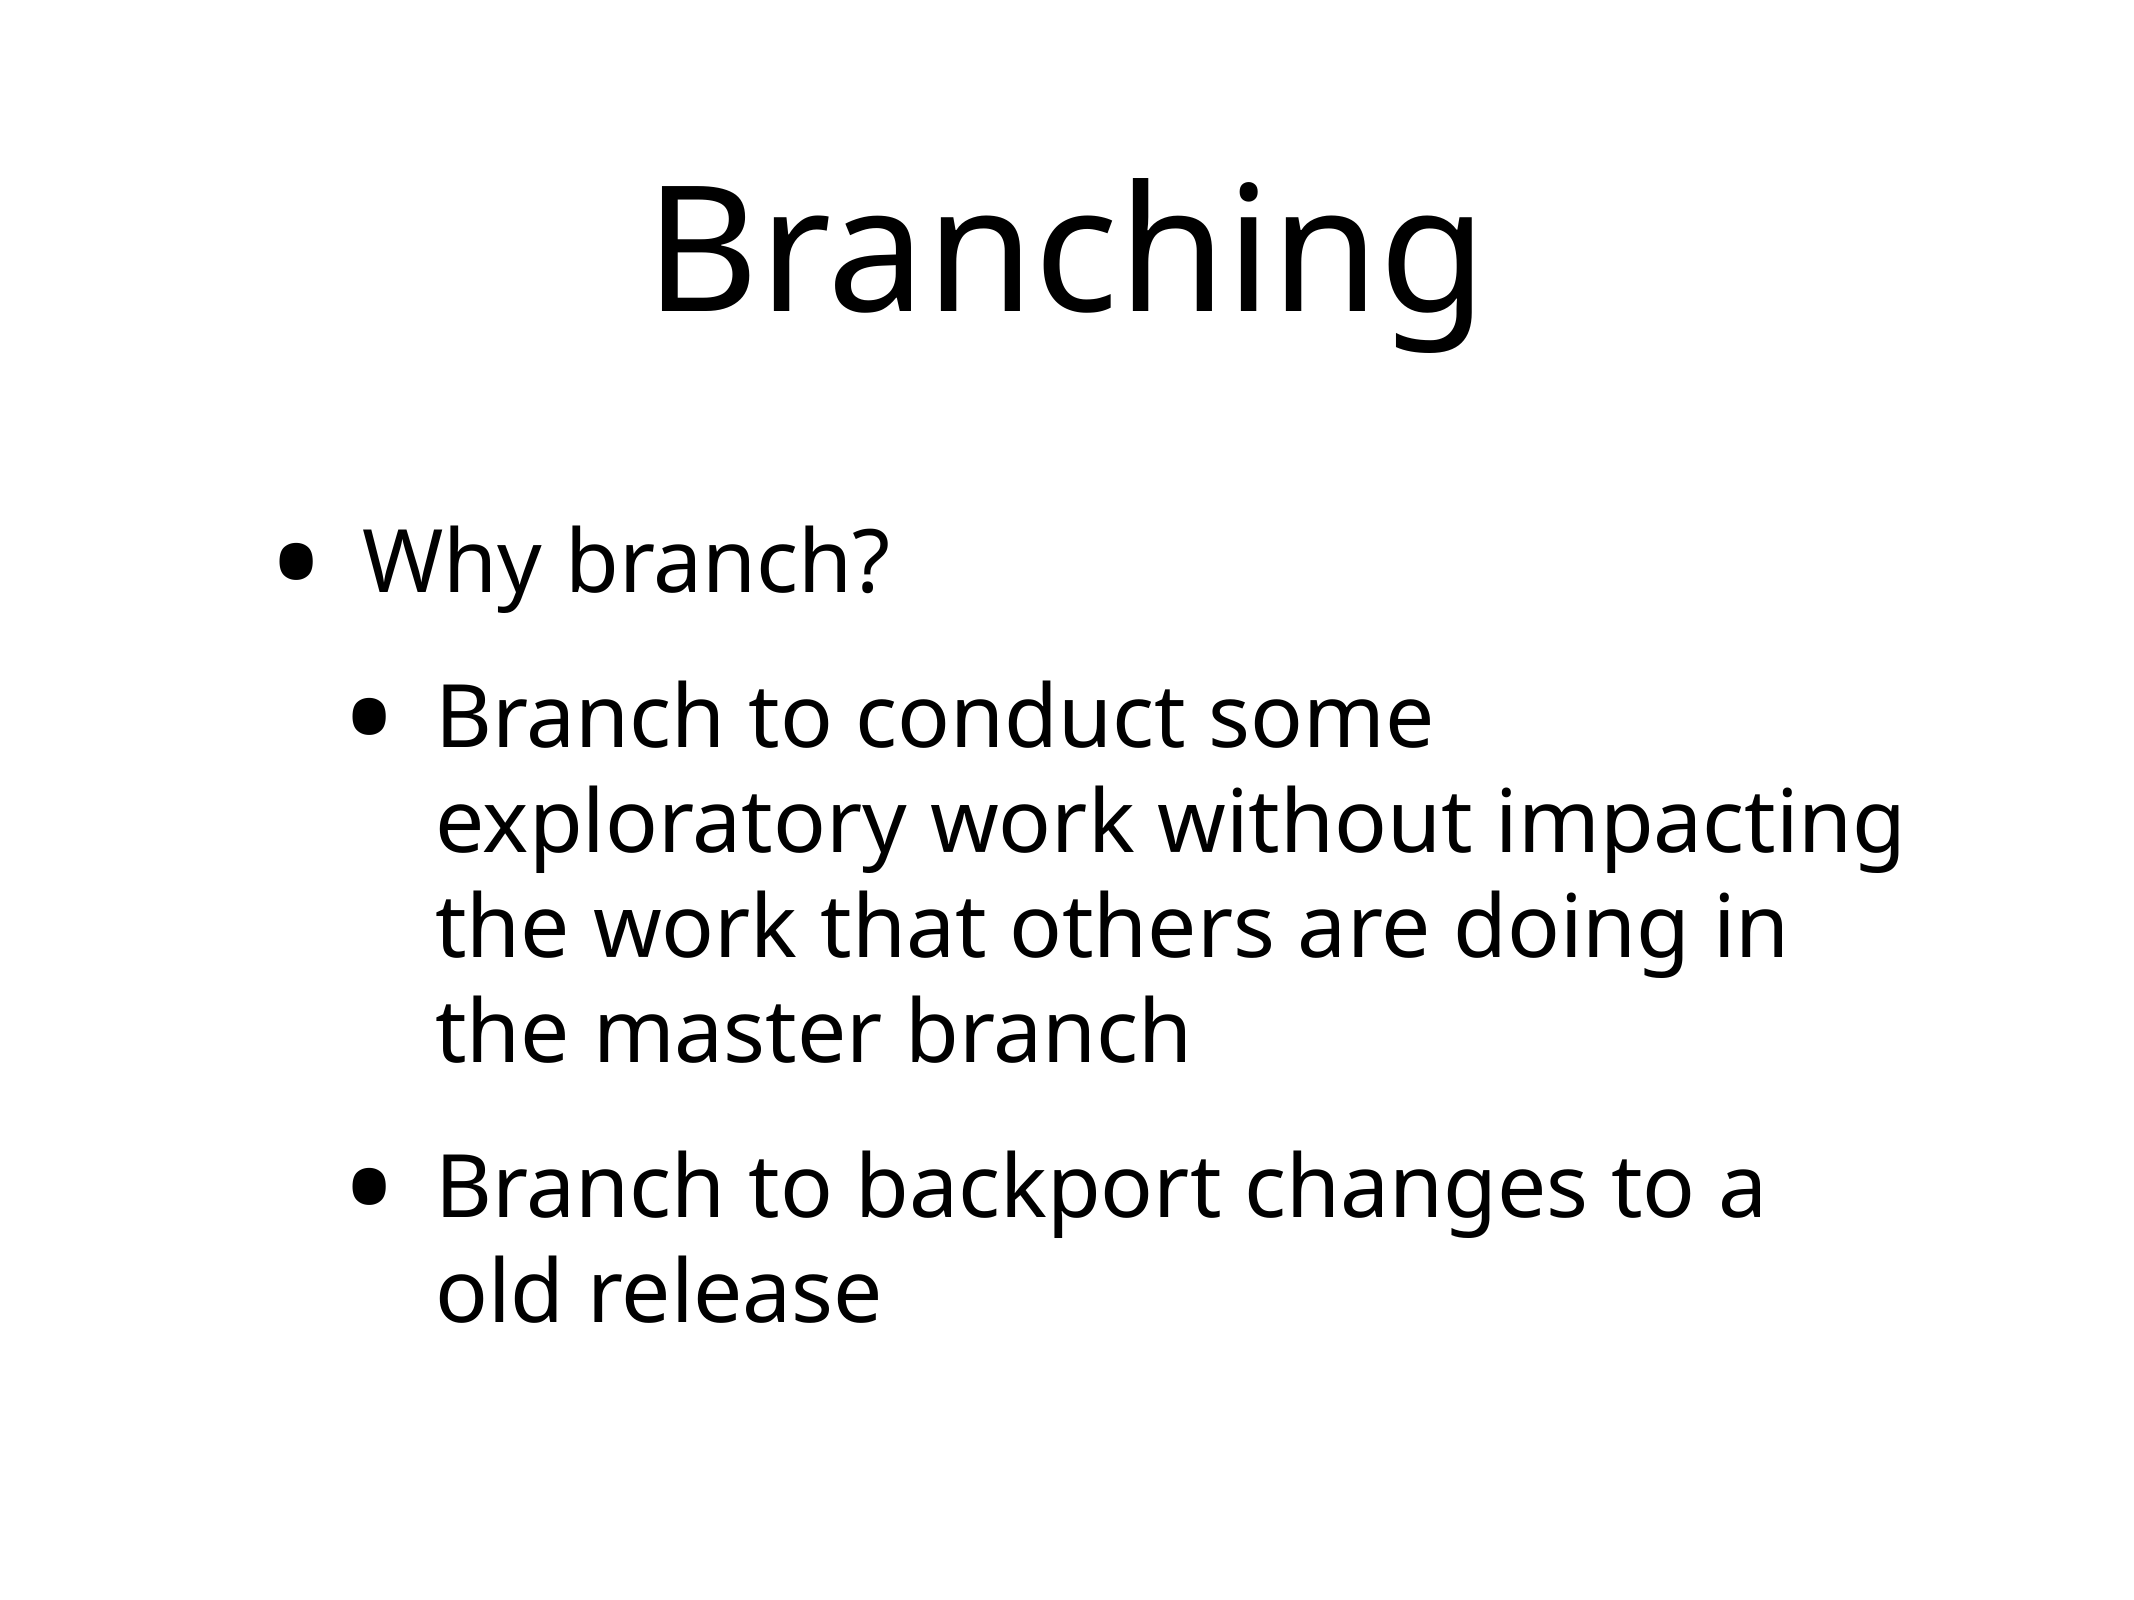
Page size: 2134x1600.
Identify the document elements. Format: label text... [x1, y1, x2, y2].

list Why branch? Branch to conduct some exploratory work without impacting the work that others are doing in the master branch Branch to backport changes to a old release [208, 454, 1925, 1392]
title Branching [208, 41, 1925, 442]
